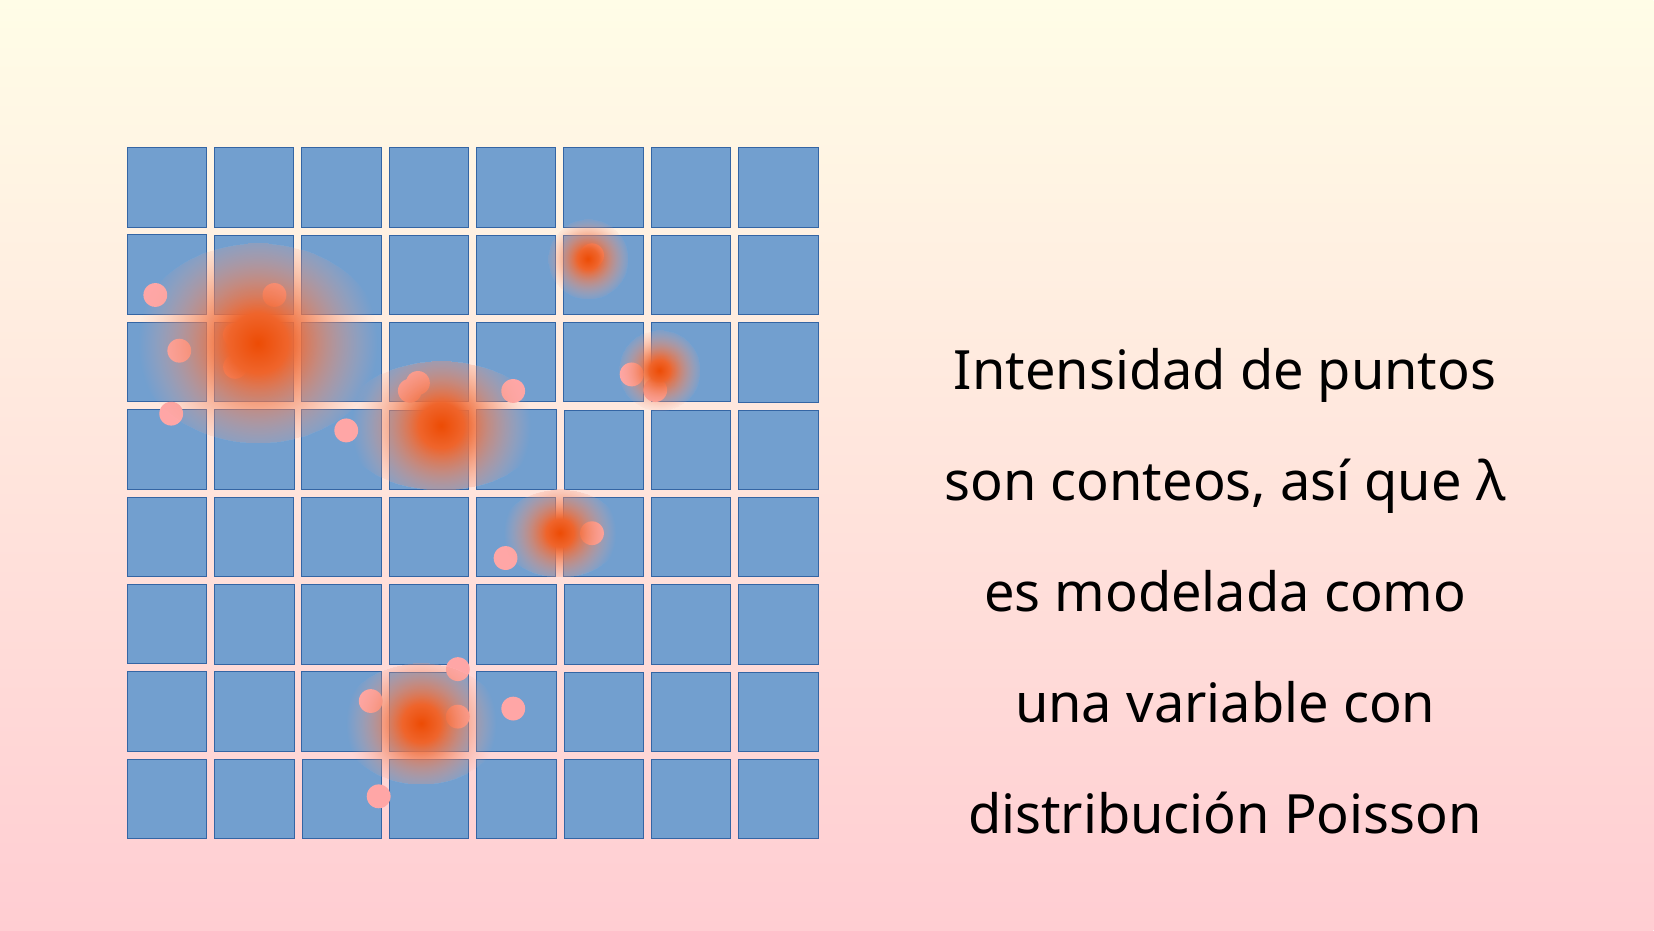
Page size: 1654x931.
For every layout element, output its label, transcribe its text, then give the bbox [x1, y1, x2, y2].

text_box [651, 147, 731, 228]
text_box [563, 322, 731, 490]
text_box [738, 235, 819, 315]
text_box [127, 759, 207, 839]
text_box [127, 147, 207, 228]
text_box [476, 147, 556, 228]
text_box [476, 584, 557, 665]
text_box [214, 147, 294, 228]
text_box [127, 234, 644, 577]
text_box [738, 322, 819, 403]
text_box [389, 147, 469, 228]
text_box [564, 584, 644, 665]
text_box [564, 672, 644, 752]
text_box [127, 671, 207, 752]
text_box [738, 497, 819, 577]
text_box [738, 410, 819, 490]
text_box [214, 497, 294, 577]
text_box [738, 147, 819, 228]
text_box [738, 759, 819, 839]
text_box [214, 759, 295, 839]
text_box [651, 672, 731, 752]
text_box [214, 671, 295, 752]
text_box [651, 584, 731, 665]
text_box [214, 584, 295, 665]
text_box [651, 497, 731, 577]
text_box [301, 584, 382, 665]
text_box [651, 235, 731, 315]
text_box [301, 497, 382, 577]
text_box [738, 584, 819, 665]
text_box [738, 672, 819, 752]
text_box [127, 497, 207, 577]
text_box [389, 235, 469, 315]
text_box [301, 147, 382, 228]
text_box [476, 147, 644, 315]
text_box [564, 759, 644, 839]
text_box Intensidad de puntos son conteos, así que λ es modelada como una variable con distribución Poisson [915, 286, 1536, 709]
text_box [389, 497, 469, 577]
text_box [651, 759, 731, 839]
text_box [127, 584, 207, 664]
text_box [301, 584, 557, 839]
